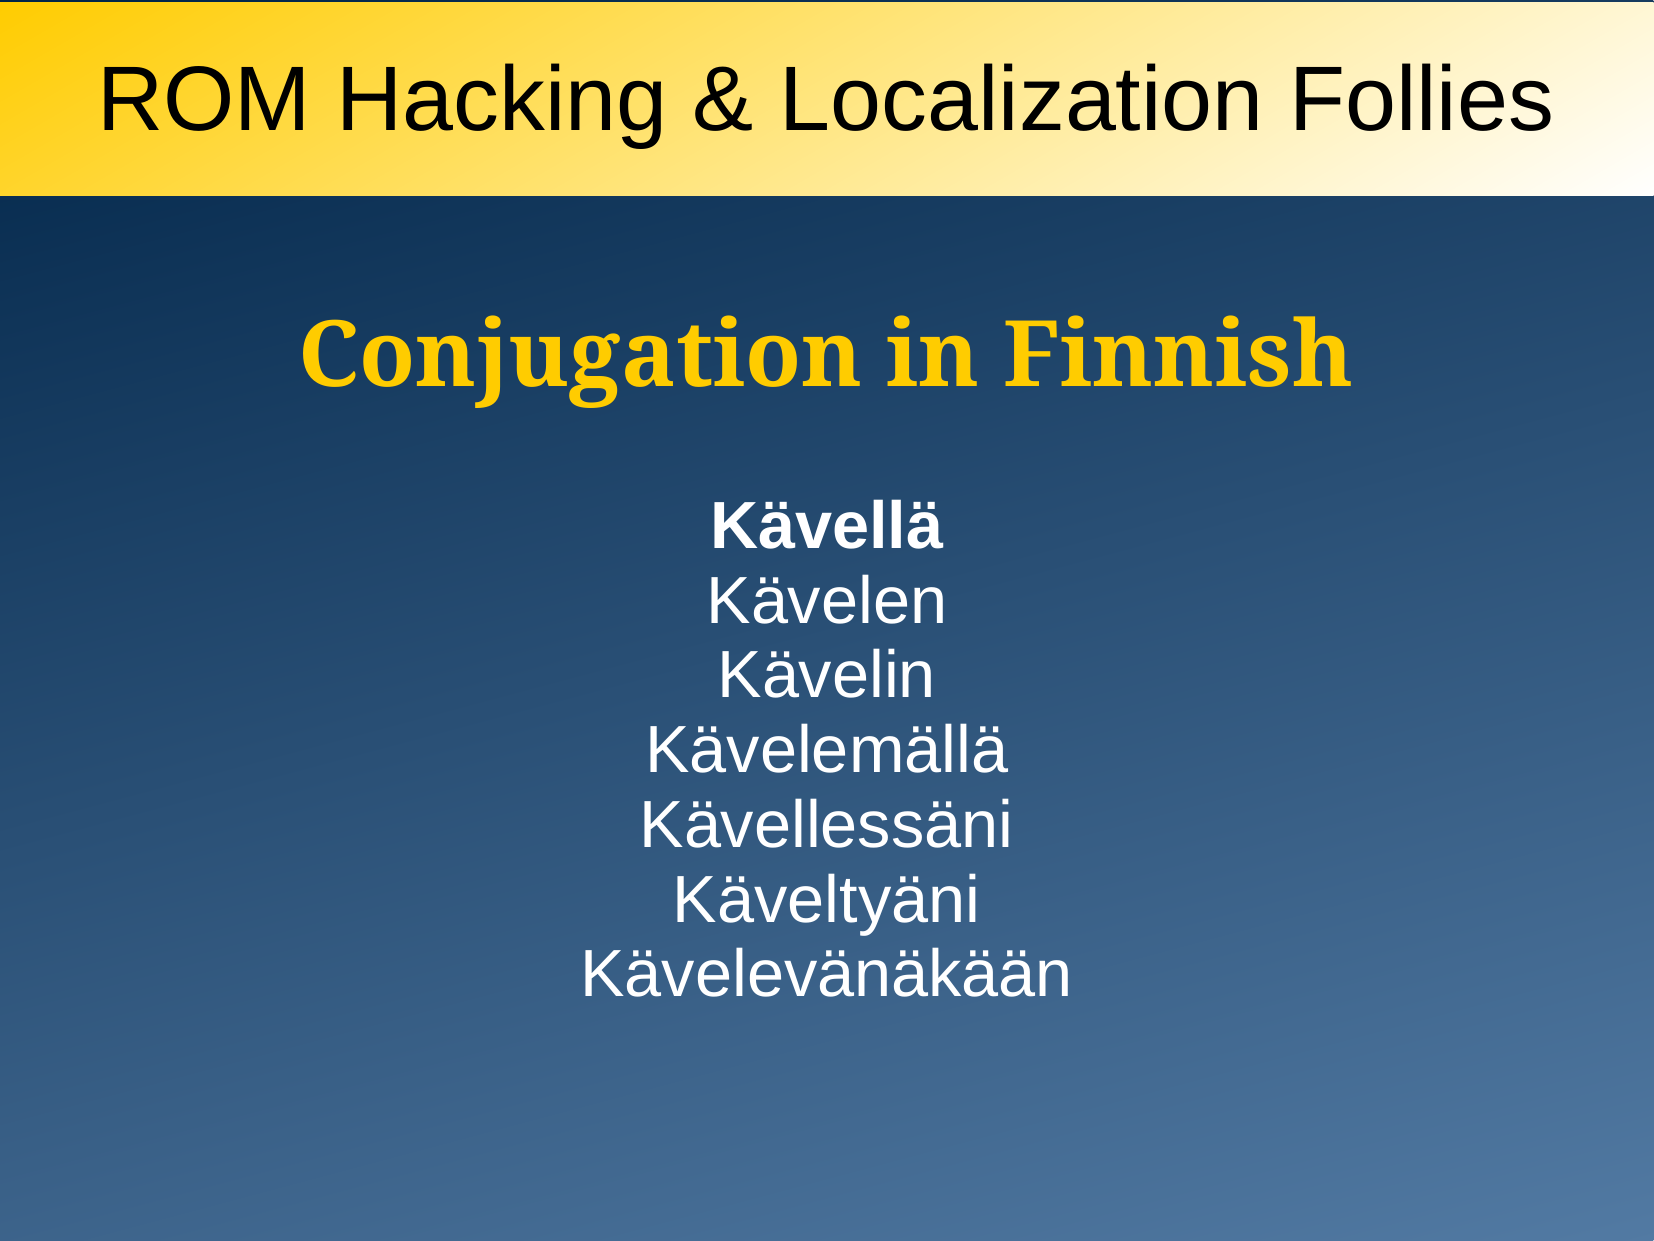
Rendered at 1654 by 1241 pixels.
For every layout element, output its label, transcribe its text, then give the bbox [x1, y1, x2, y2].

title ROM Hacking & Localization Follies [0, 2, 1654, 196]
subtitle Conjugation in Finnish Kävellä Kävelen Kävelin Kävelemällä Kävellessäni Käveltyäni Kävelevänäkään [82, 289, 1571, 1010]
